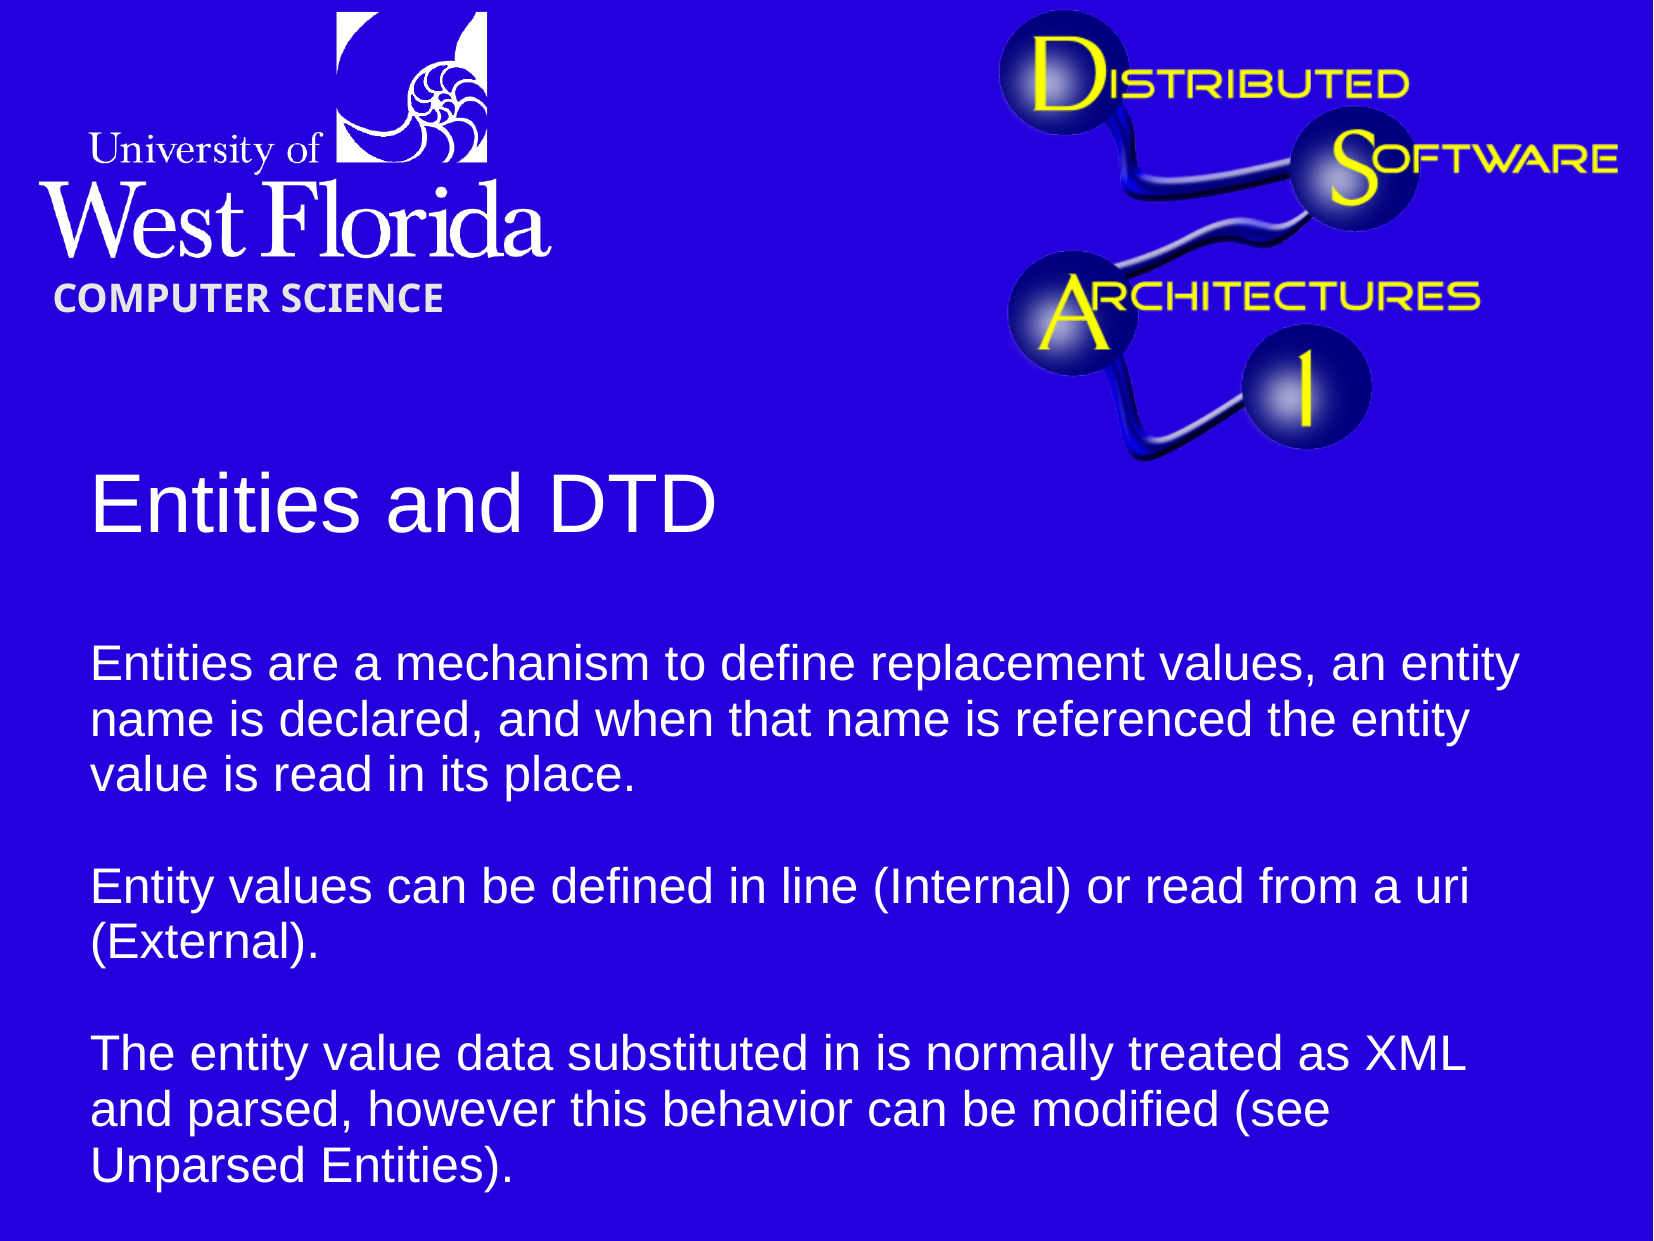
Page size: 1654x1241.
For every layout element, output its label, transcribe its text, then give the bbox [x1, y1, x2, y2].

picture [910, 0, 1653, 506]
picture [37, 0, 559, 262]
text_box Entities and DTD [75, 450, 957, 558]
text_box Entities are a mechanism to define replacement values, an entity name is declared, and when that name is referenced the entity value is read in its place. Entity values can be defined in line (Internal) or read from a uri (External). The entity value data substituted in is normally treated as XML and parsed, however this behavior can be modified (see Unparsed Entities). [75, 627, 1576, 1201]
text_box COMPUTER SCIENCE [37, 262, 563, 334]
